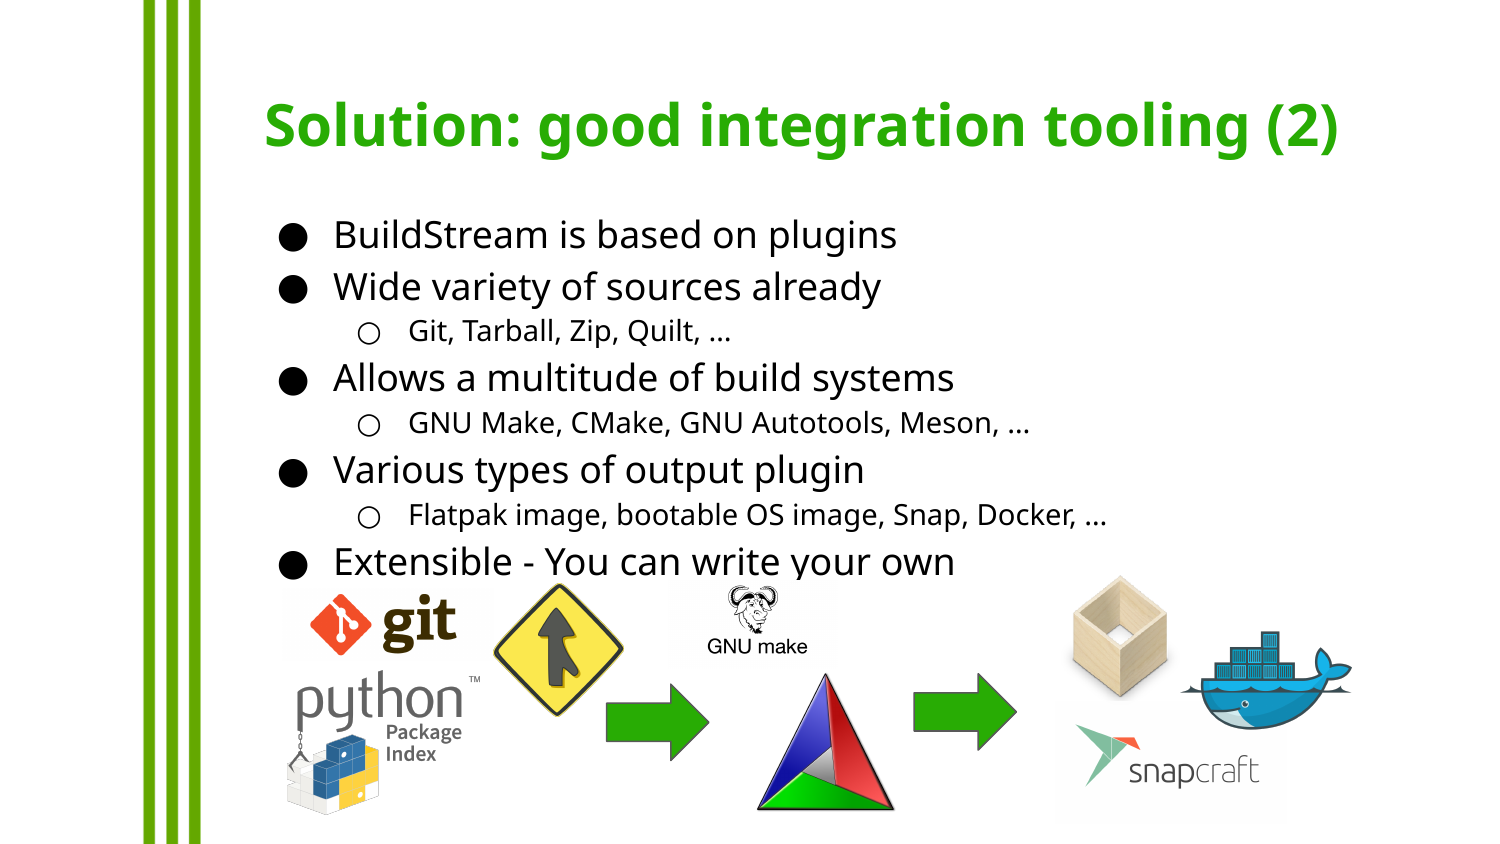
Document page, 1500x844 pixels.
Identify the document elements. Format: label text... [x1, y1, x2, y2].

picture [1055, 574, 1400, 824]
picture [668, 580, 901, 820]
picture [0, 0, 624, 844]
title Solution: good integration tooling (2) [249, 72, 1390, 189]
text_box [606, 684, 709, 761]
text_box [914, 673, 1017, 751]
list BuildStream is based on plugins Wide variety of sources already Git, Tarball, Zip, Quilt, … Allows a multitude of build systems GNU Make, CMake, GNU Autotools, Meson, … Various types of output plugin Flatpak image, bootable OS image, Snap, Docker, … Extensible - You can write your own [243, 189, 1384, 584]
